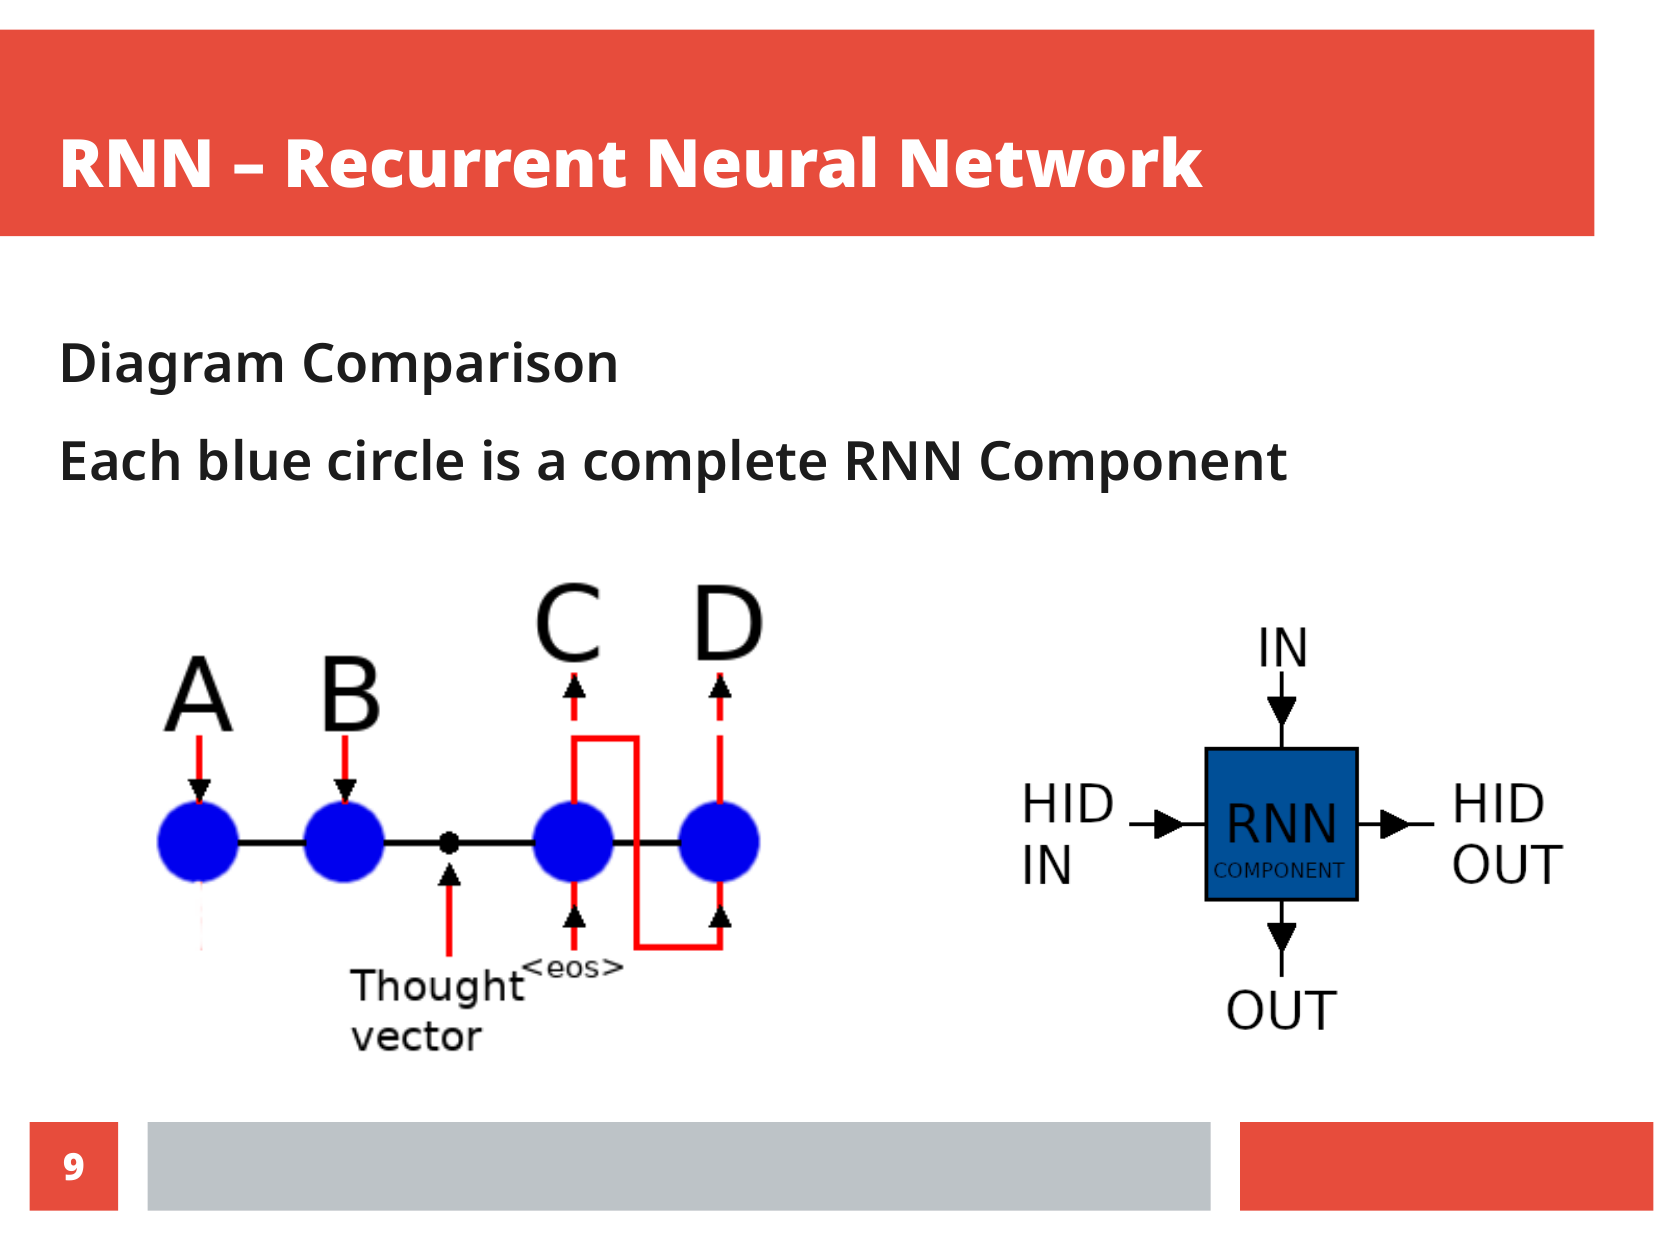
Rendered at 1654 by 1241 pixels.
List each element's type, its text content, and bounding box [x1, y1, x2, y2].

picture [1005, 610, 1570, 1051]
picture [105, 550, 834, 1093]
list Diagram Comparison Each blue circle is a complete RNN Component [59, 324, 1565, 1093]
title RNN – Recurrent Neural Network [59, 59, 1595, 207]
